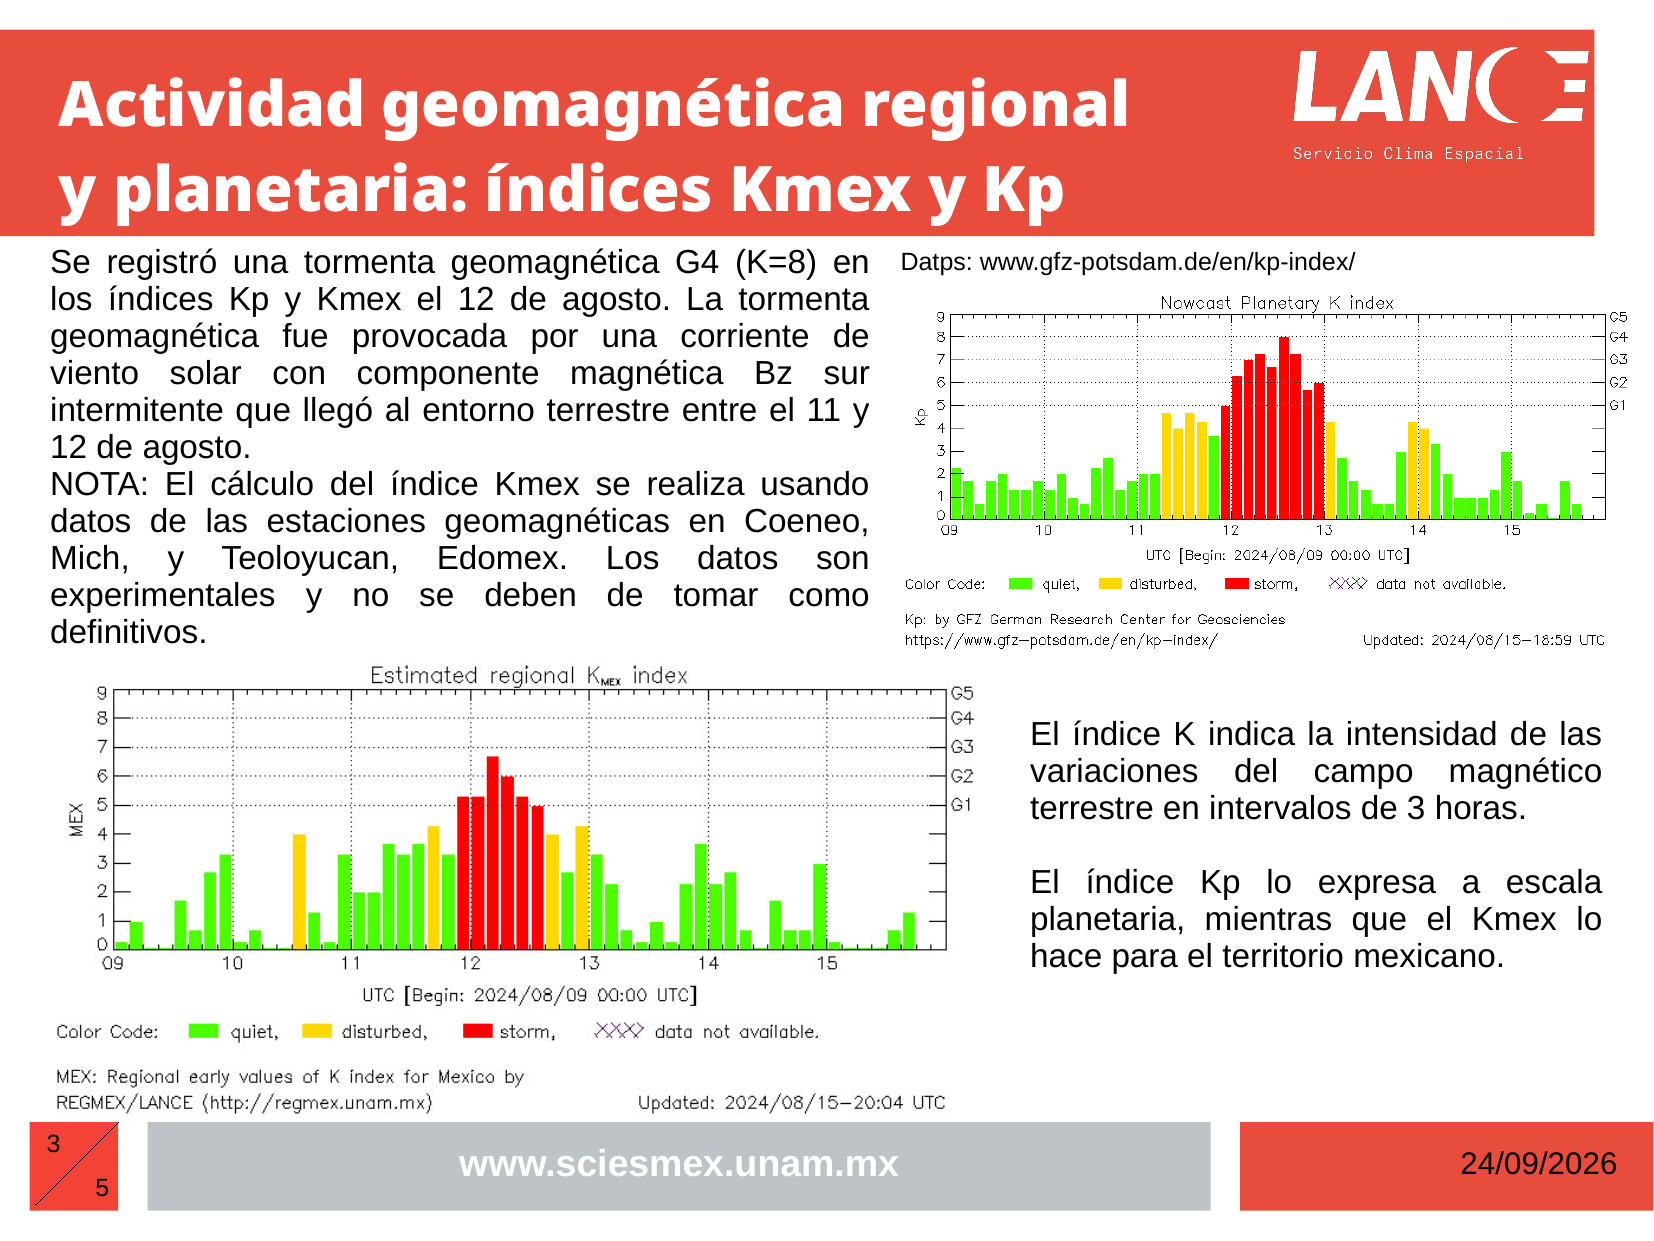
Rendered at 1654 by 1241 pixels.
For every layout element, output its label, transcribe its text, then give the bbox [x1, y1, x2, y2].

text_box 16/08/2024 [1424, 1122, 1654, 1205]
text_box Se registró una tormenta geomagnética G4 (K=8) en los índices Kp y Kmex el 12 de agosto. La tormenta geomagnética fue provocada por una corriente de viento solar con componente magnética Bz sur intermitente que llegó al entorno terrestre entre el 11 y 12 de agosto. NOTA: El cálculo del índice Kmex se realiza usando datos de las estaciones geomagnéticas en Coeneo, Mich, y Teoloyucan, Edomex. Los datos son experimentales y no se deben de tomar como definitivos. [35, 236, 886, 733]
title Actividad geomagnética regional y planetaria: índices Kmex y Kp [59, 59, 1312, 207]
picture [1293, 47, 1589, 162]
picture [47, 277, 1642, 1116]
text_box 5 [35, 1151, 125, 1209]
text_box El índice K indica la intensidad de las variaciones del campo magnético terrestre en intervalos de 3 horas. El índice Kp lo expresa a escala planetaria, mientras que el Kmex lo hace para el territorio mexicano. [1015, 707, 1619, 1052]
text_box www.sciesmex.unam.mx [153, 1122, 1205, 1205]
text_box Datps: www.gfz-potsdam.de/en/kp-index/ [886, 240, 1654, 284]
text_box <número> [31, 1122, 176, 1170]
